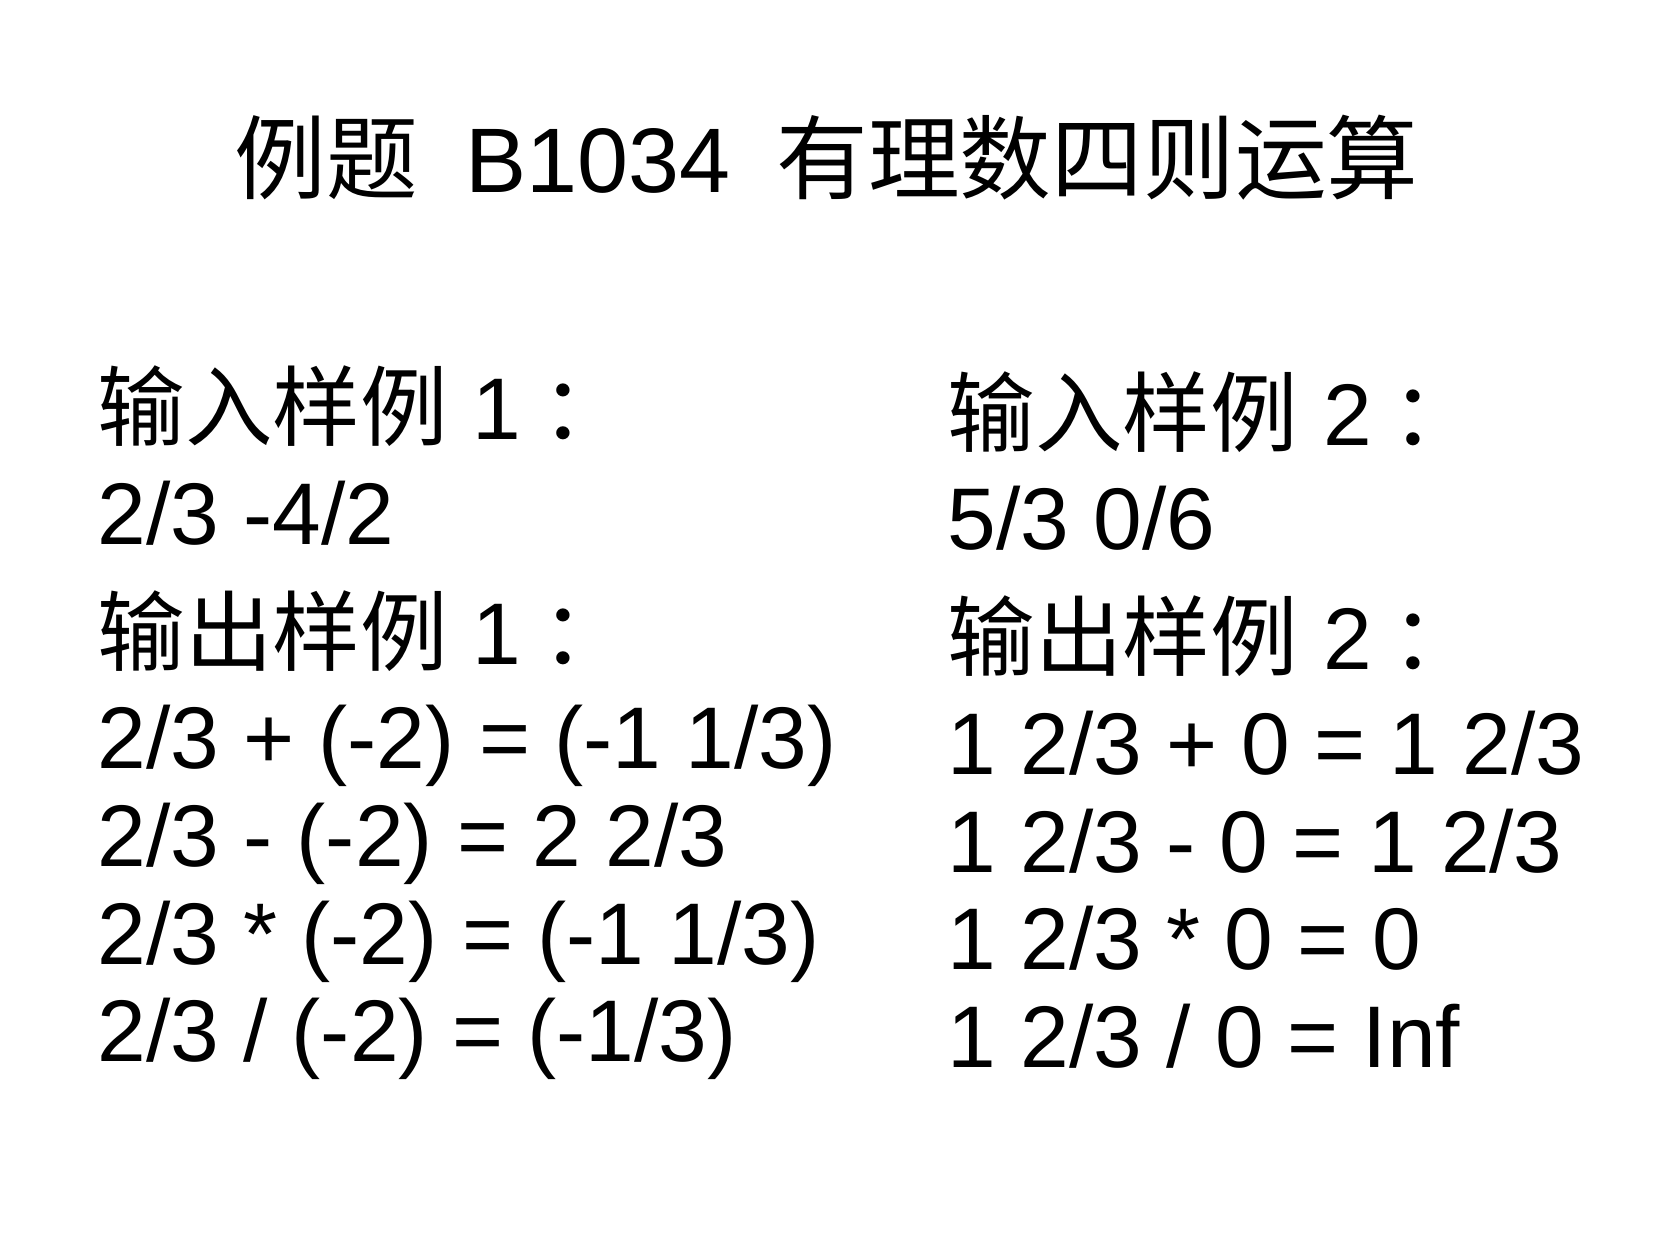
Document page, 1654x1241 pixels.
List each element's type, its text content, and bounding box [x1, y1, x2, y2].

title 例题 B1034 有理数四则运算 [82, 49, 1571, 257]
text_box 输入样例2： 5/3 0/6 输出样例2： 1 2/3 + 0 = 1 2/3 1 2/3 - 0 = 1 2/3 1 2/3 * 0 = 0 1 2/3 / 0 = Inf [933, 336, 1642, 1197]
text_box 输入样例1： 2/3 -4/2 输出样例1： 2/3 + (-2) = (-1 1/3) 2/3 - (-2) = 2 2/3 2/3 * (-2) = (-1 1/3) 2/3 / (-2) = (-1/3) [82, 330, 902, 1134]
